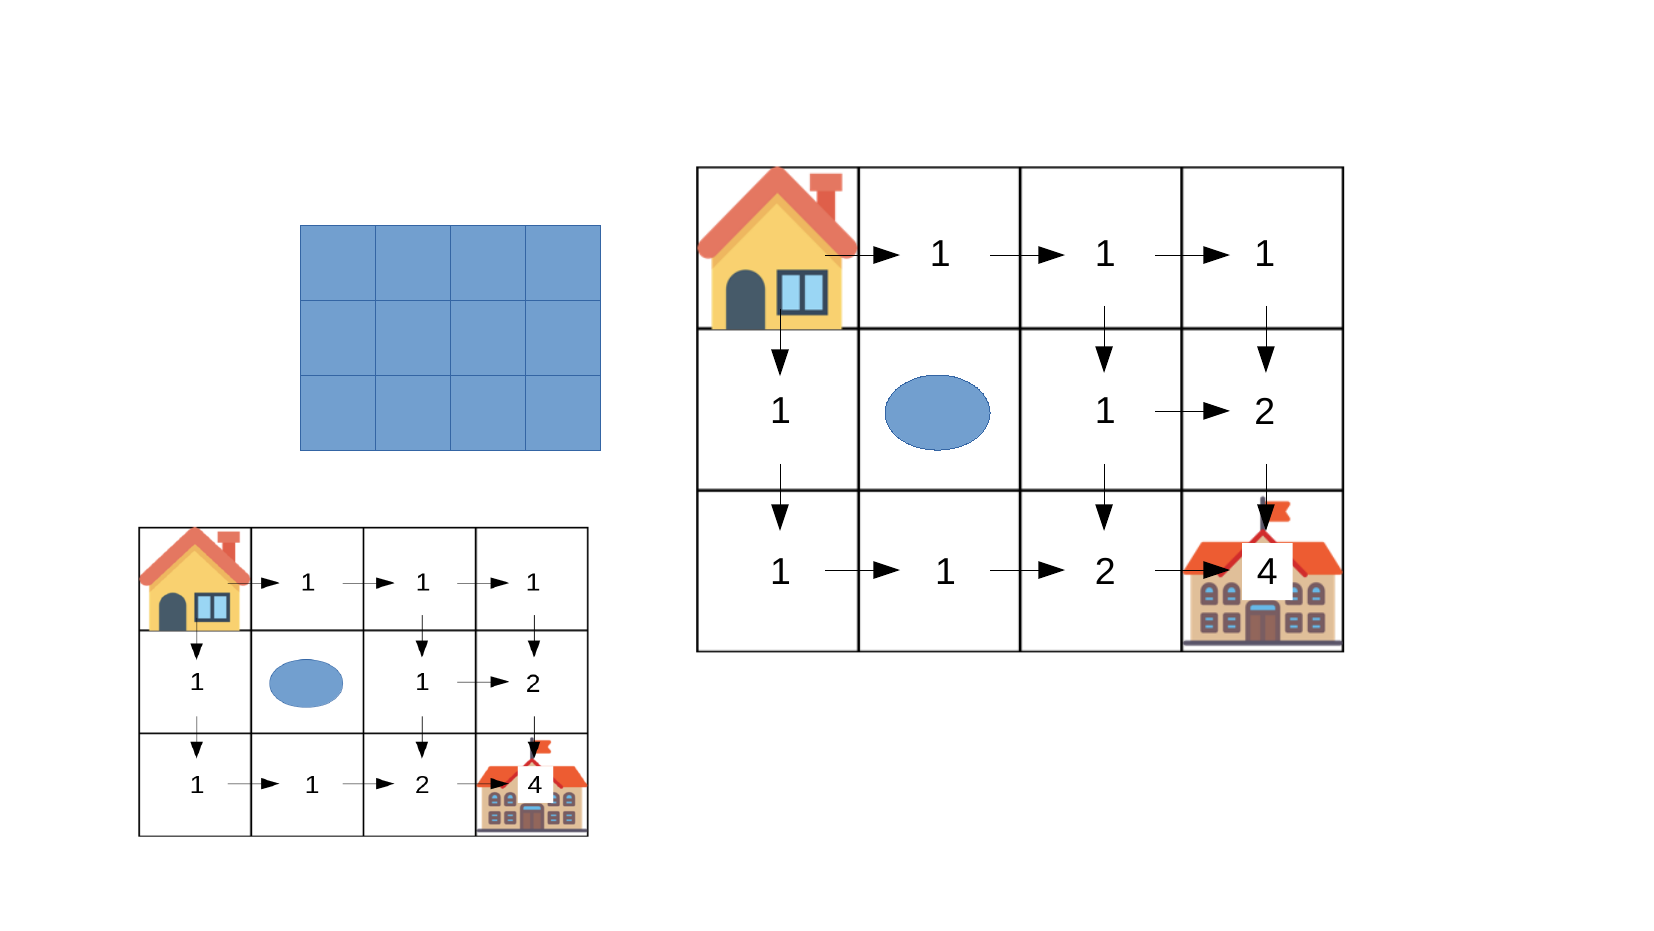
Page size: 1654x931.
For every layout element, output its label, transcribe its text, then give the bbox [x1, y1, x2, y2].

picture [135, 522, 592, 841]
text_box [300, 225, 601, 451]
text_box 2 [1079, 543, 1131, 601]
text_box 1 [915, 225, 966, 282]
text_box 2 [1239, 383, 1291, 440]
text_box 1 [755, 543, 806, 601]
text_box 1 [1079, 381, 1131, 439]
picture [690, 159, 1353, 661]
text_box 1 [920, 543, 971, 601]
text_box 1 [1080, 225, 1131, 282]
text_box 1 [1239, 225, 1291, 282]
text_box 4 [1242, 543, 1293, 601]
text_box [885, 375, 991, 451]
text_box 1 [755, 381, 806, 439]
